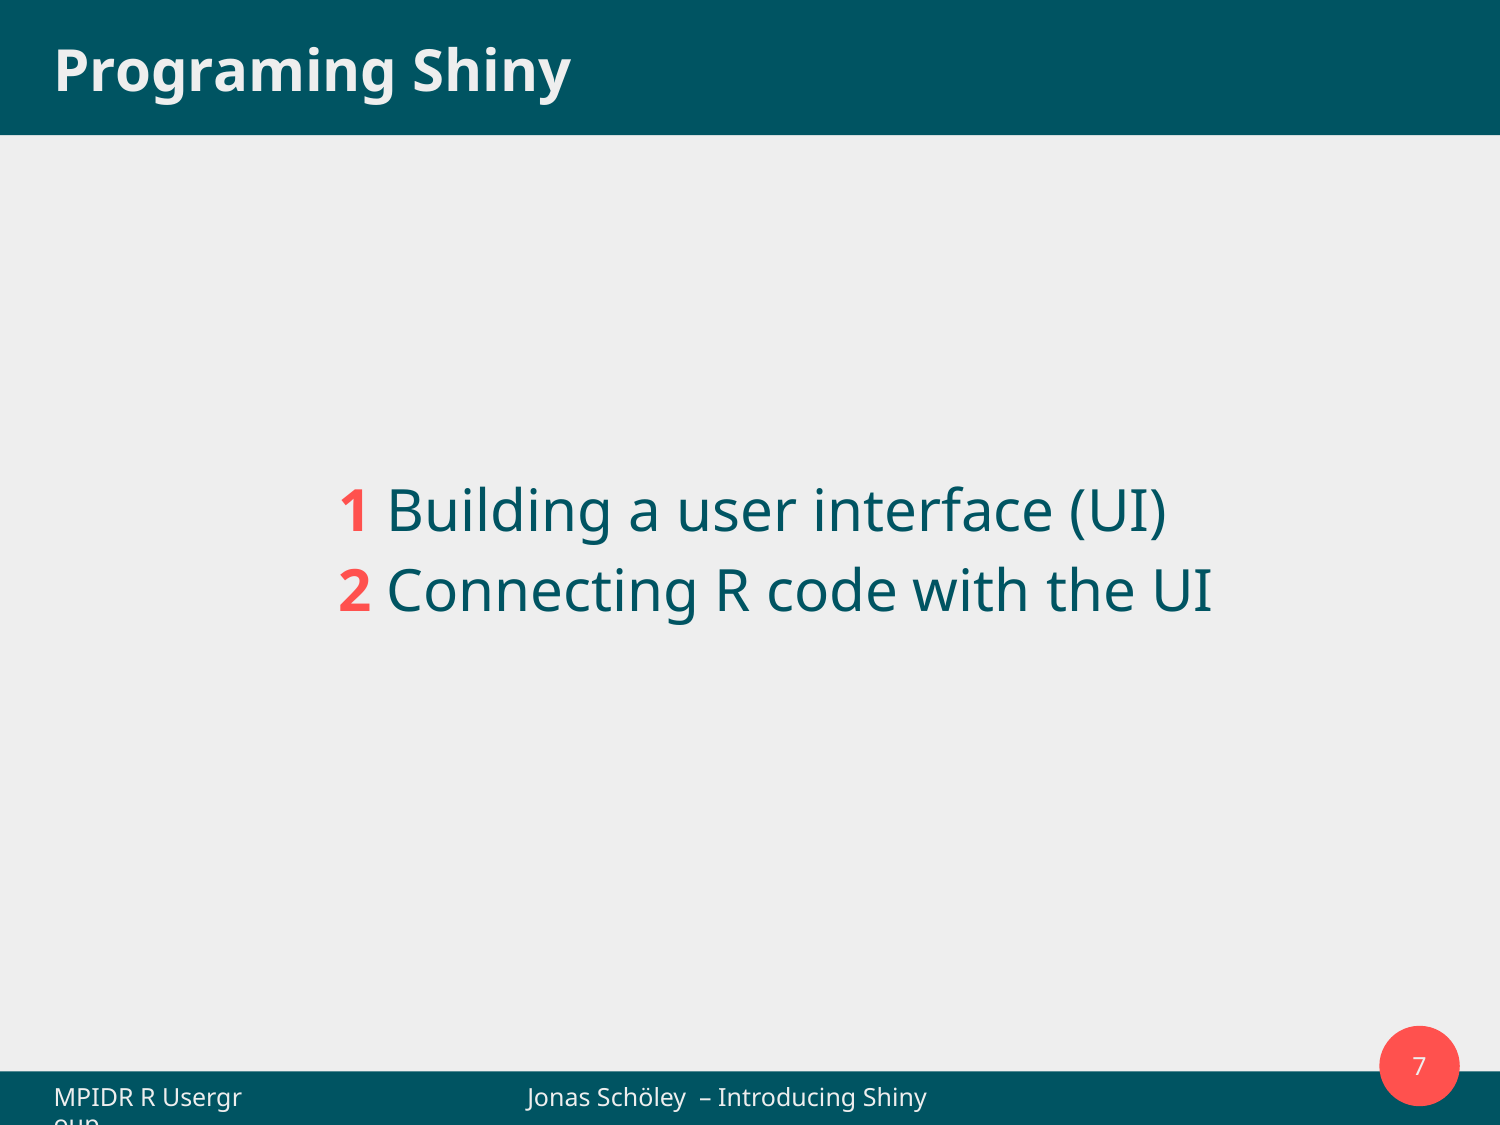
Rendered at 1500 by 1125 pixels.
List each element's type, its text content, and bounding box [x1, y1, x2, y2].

title Programing Shiny [53, 0, 1447, 141]
text_box 1 Building a user interface (UI) 2 Connecting R code with the UI [323, 462, 1177, 631]
